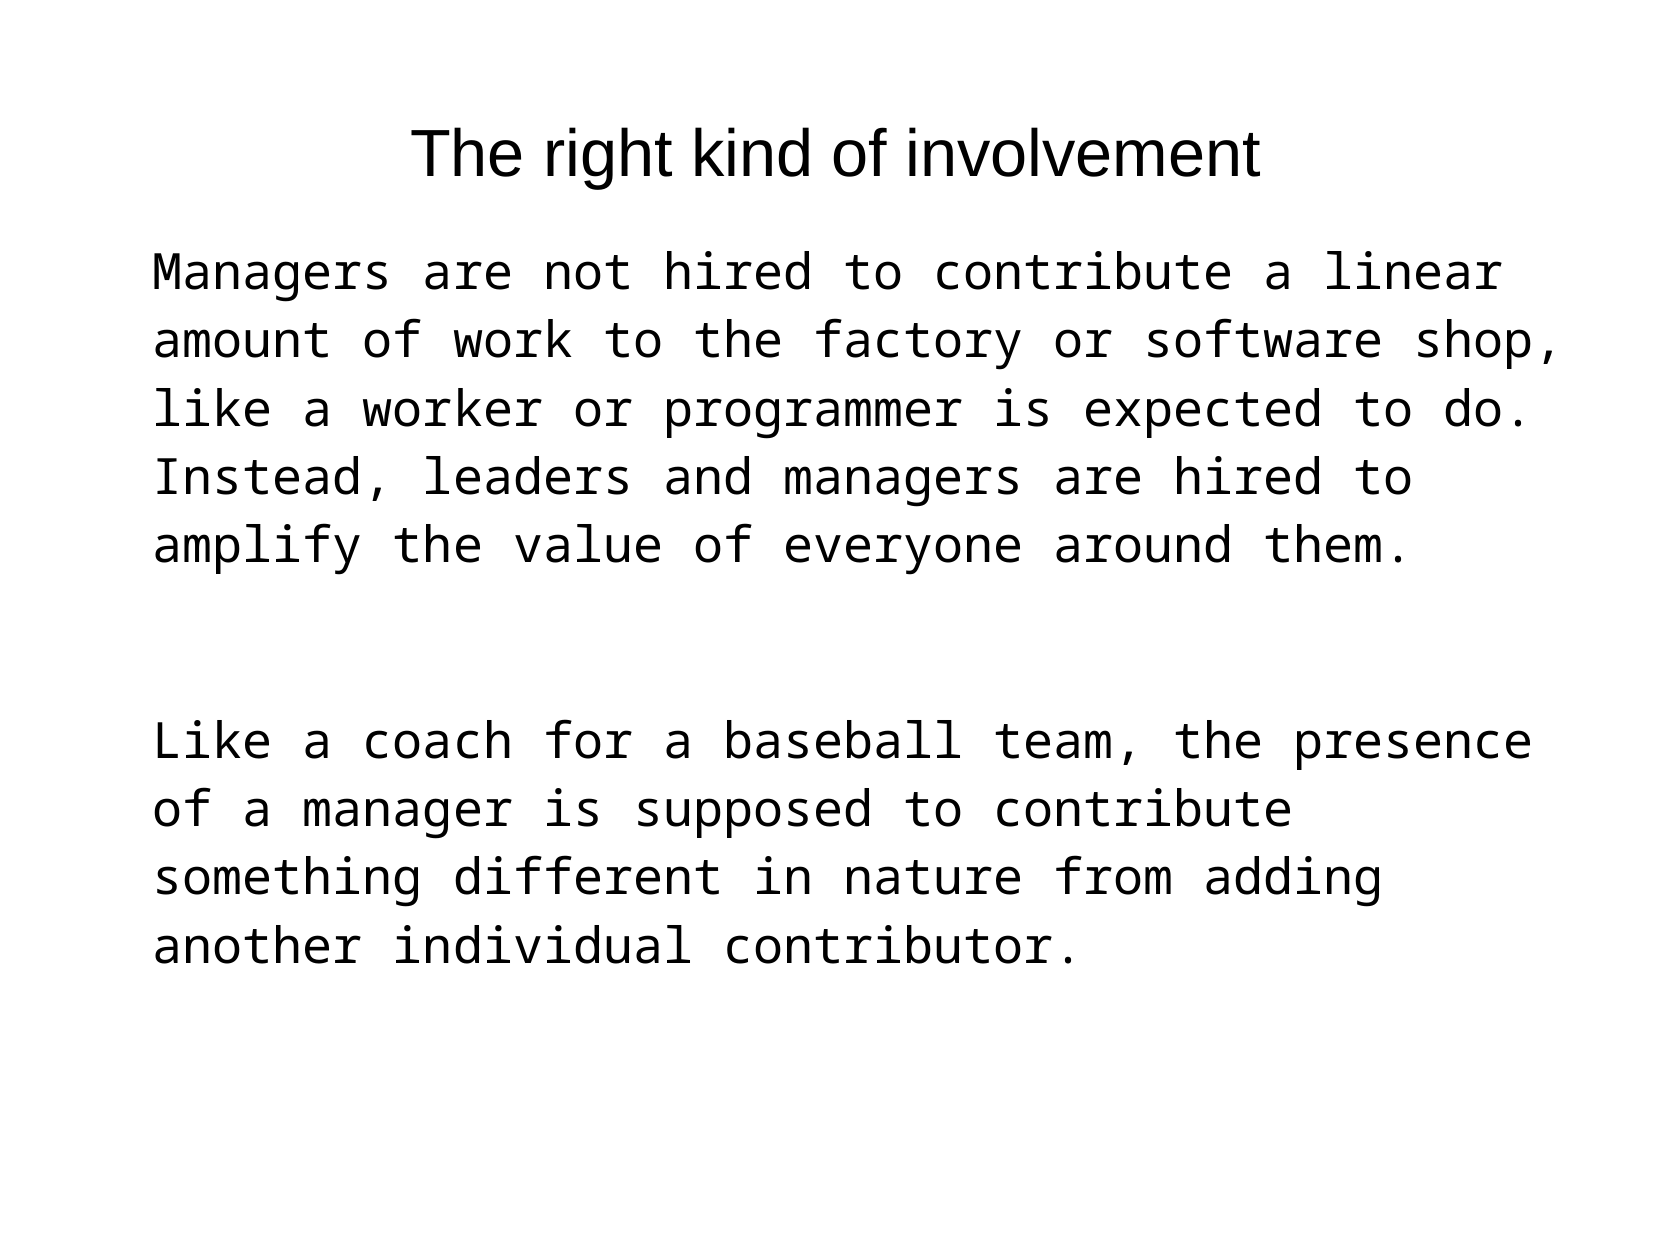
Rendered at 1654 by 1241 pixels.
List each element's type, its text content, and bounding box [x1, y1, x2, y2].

list Managers are not hired to contribute a linear amount of work to the factory or software shop, like a worker or programmer is expected to do. Instead, leaders and managers are hired to amplify the value of everyone around them. Like a coach for a baseball team, the presence of a manager is supposed to contribute something different in nature from adding another individual contributor. [82, 236, 1571, 1182]
title The right kind of involvement [82, 49, 1571, 236]
